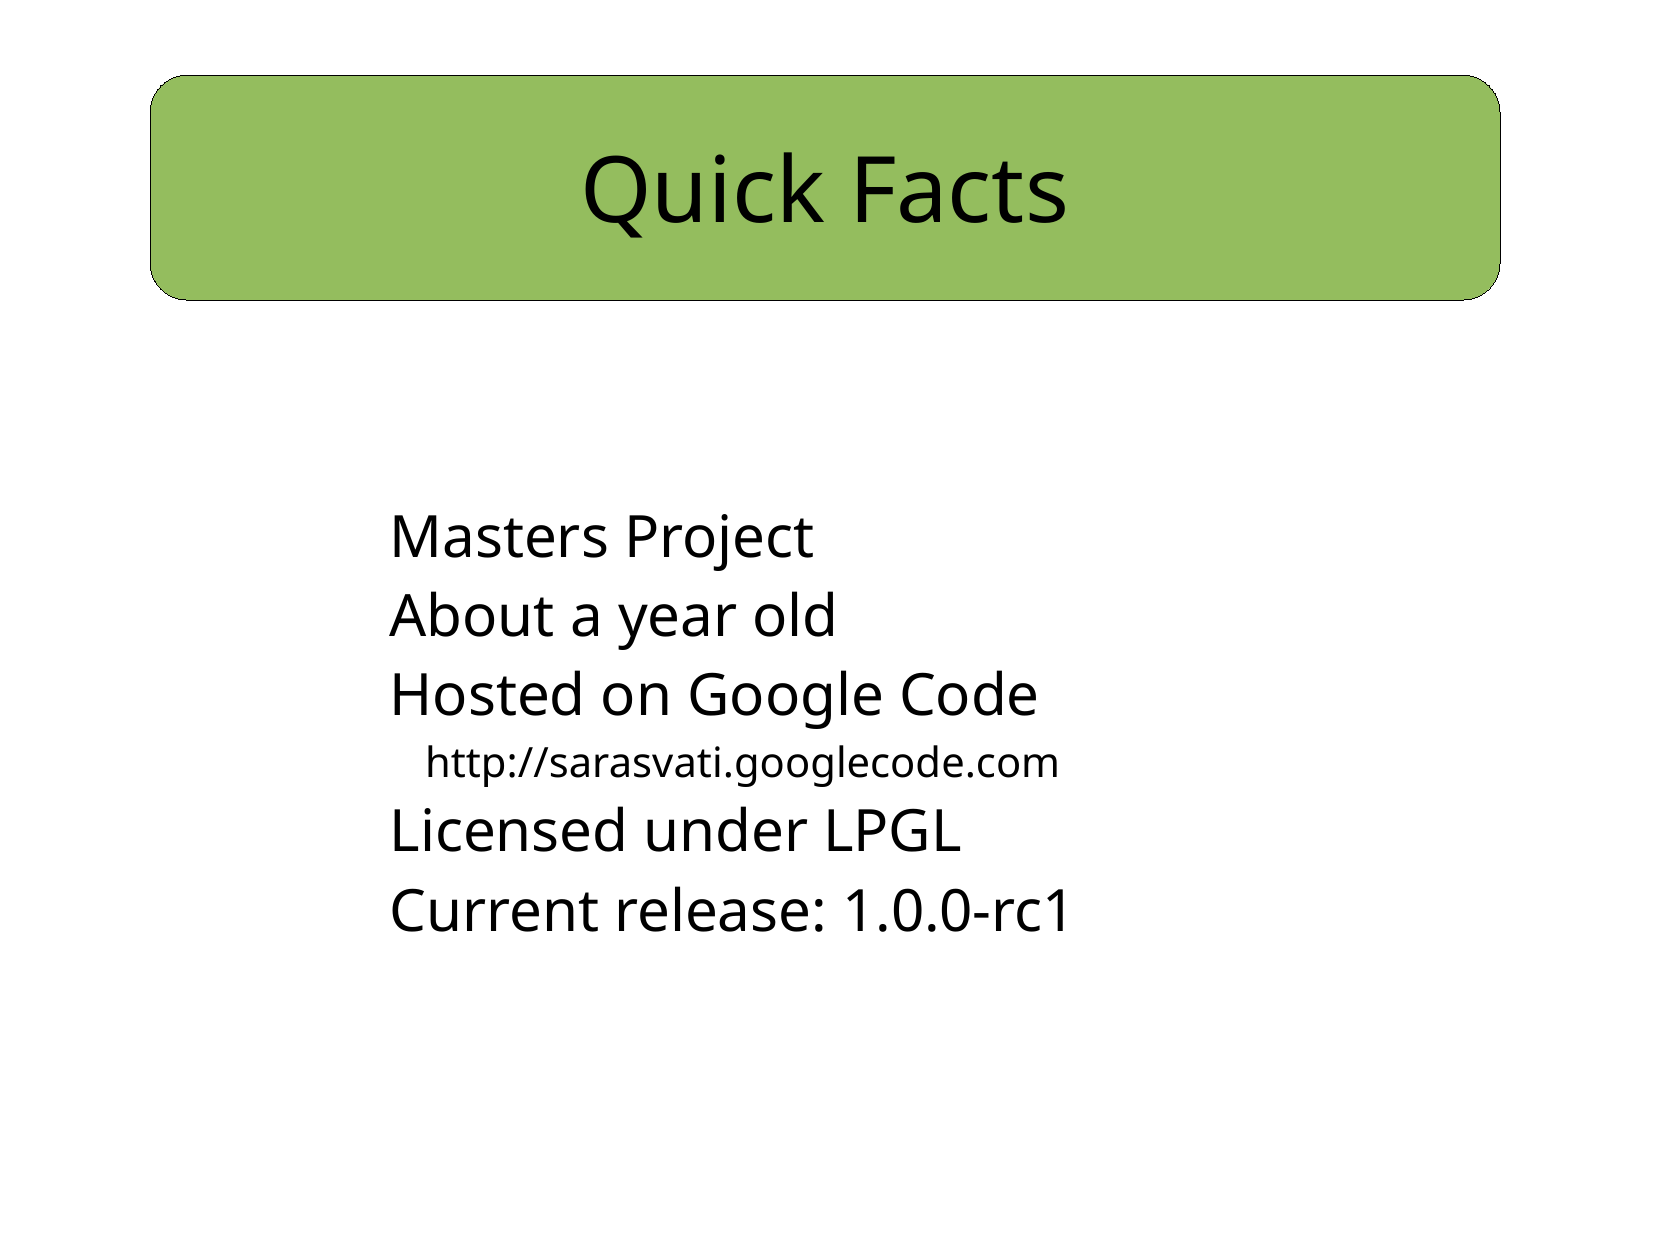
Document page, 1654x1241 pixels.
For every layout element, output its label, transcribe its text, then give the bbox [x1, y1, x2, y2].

text_box Masters Project About a year old Hosted on Google Code http://sarasvati.googlecode.com Licensed under LPGL Current release: 1.0.0-rc1 [375, 487, 1313, 935]
text_box Quick Facts [150, 75, 1501, 301]
